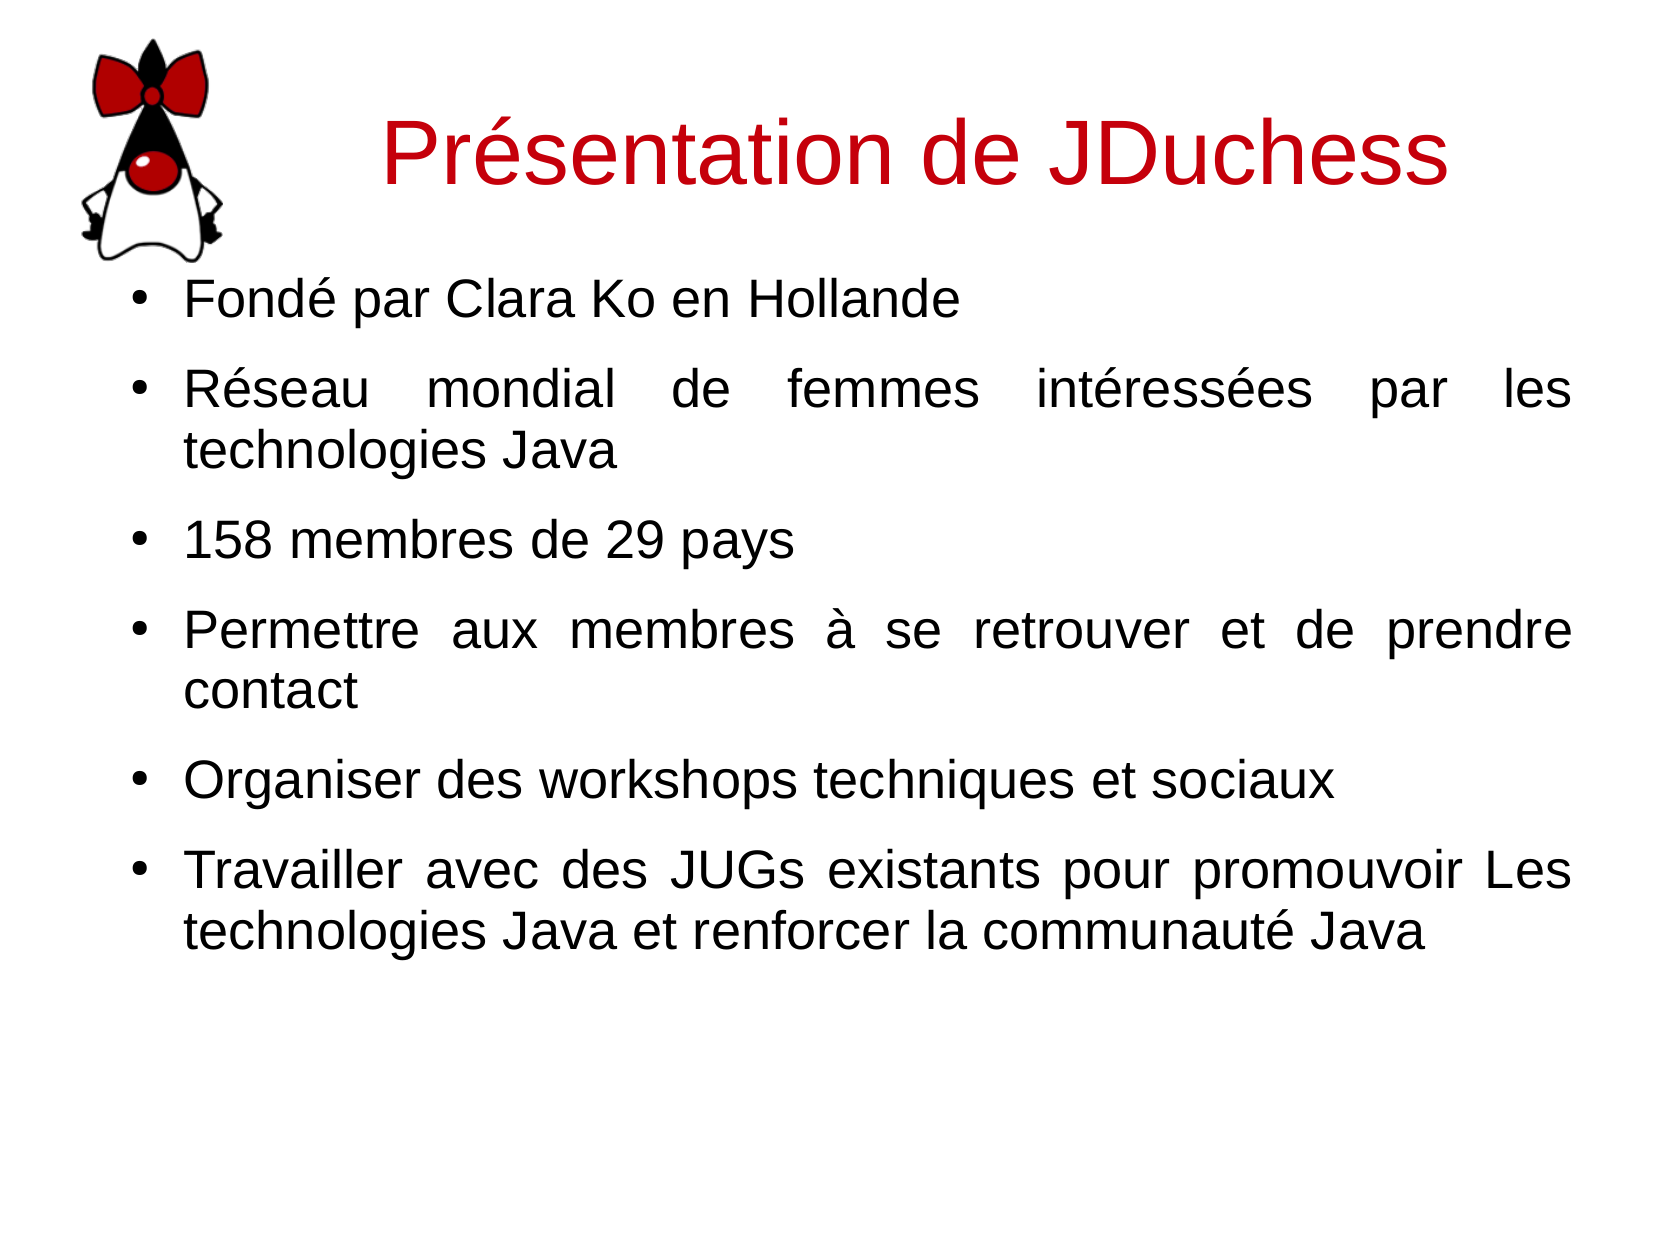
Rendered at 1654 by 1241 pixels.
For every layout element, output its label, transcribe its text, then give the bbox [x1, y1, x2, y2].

picture [37, 37, 263, 263]
title Présentation de JDuchess [262, 49, 1571, 257]
list Fondé par Clara Ko en Hollande Réseau mondial de femmes intéressées par les technologies Java 158 membres de 29 pays Permettre aux membres à se retrouver et de prendre contact Organiser des workshops techniques et sociaux Travailler avec des JUGs existants pour promouvoir Les technologies Java et renforcer la communauté Java [112, 268, 1576, 1088]
